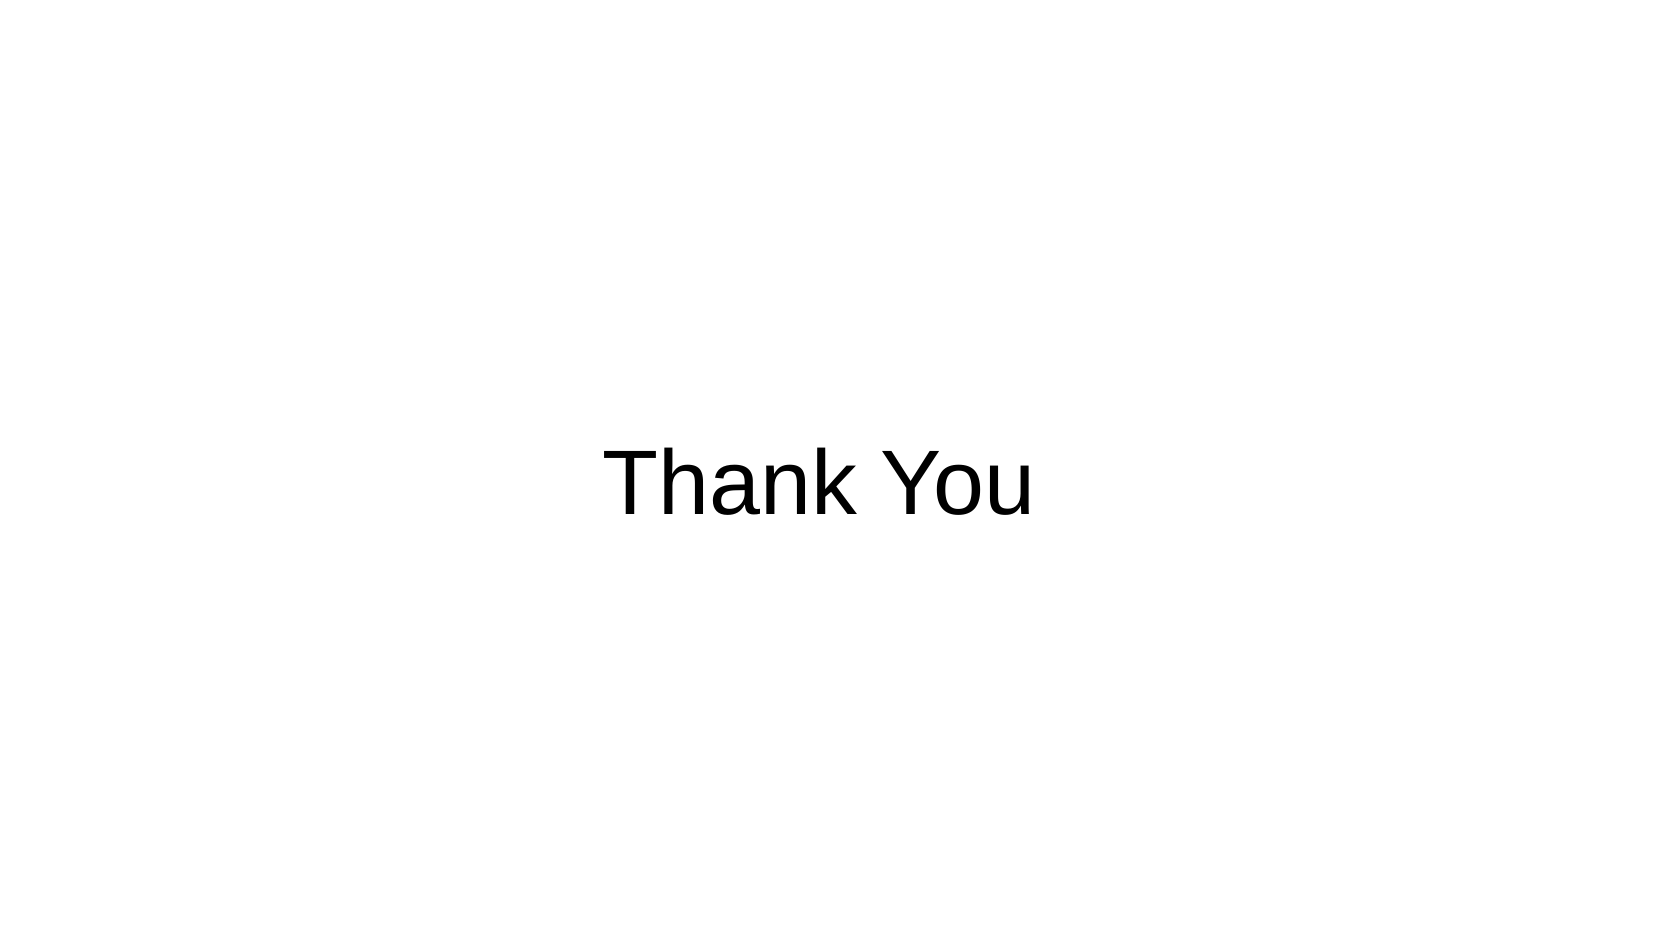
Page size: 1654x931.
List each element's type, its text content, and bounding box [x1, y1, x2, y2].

title Thank You [75, 405, 1564, 561]
